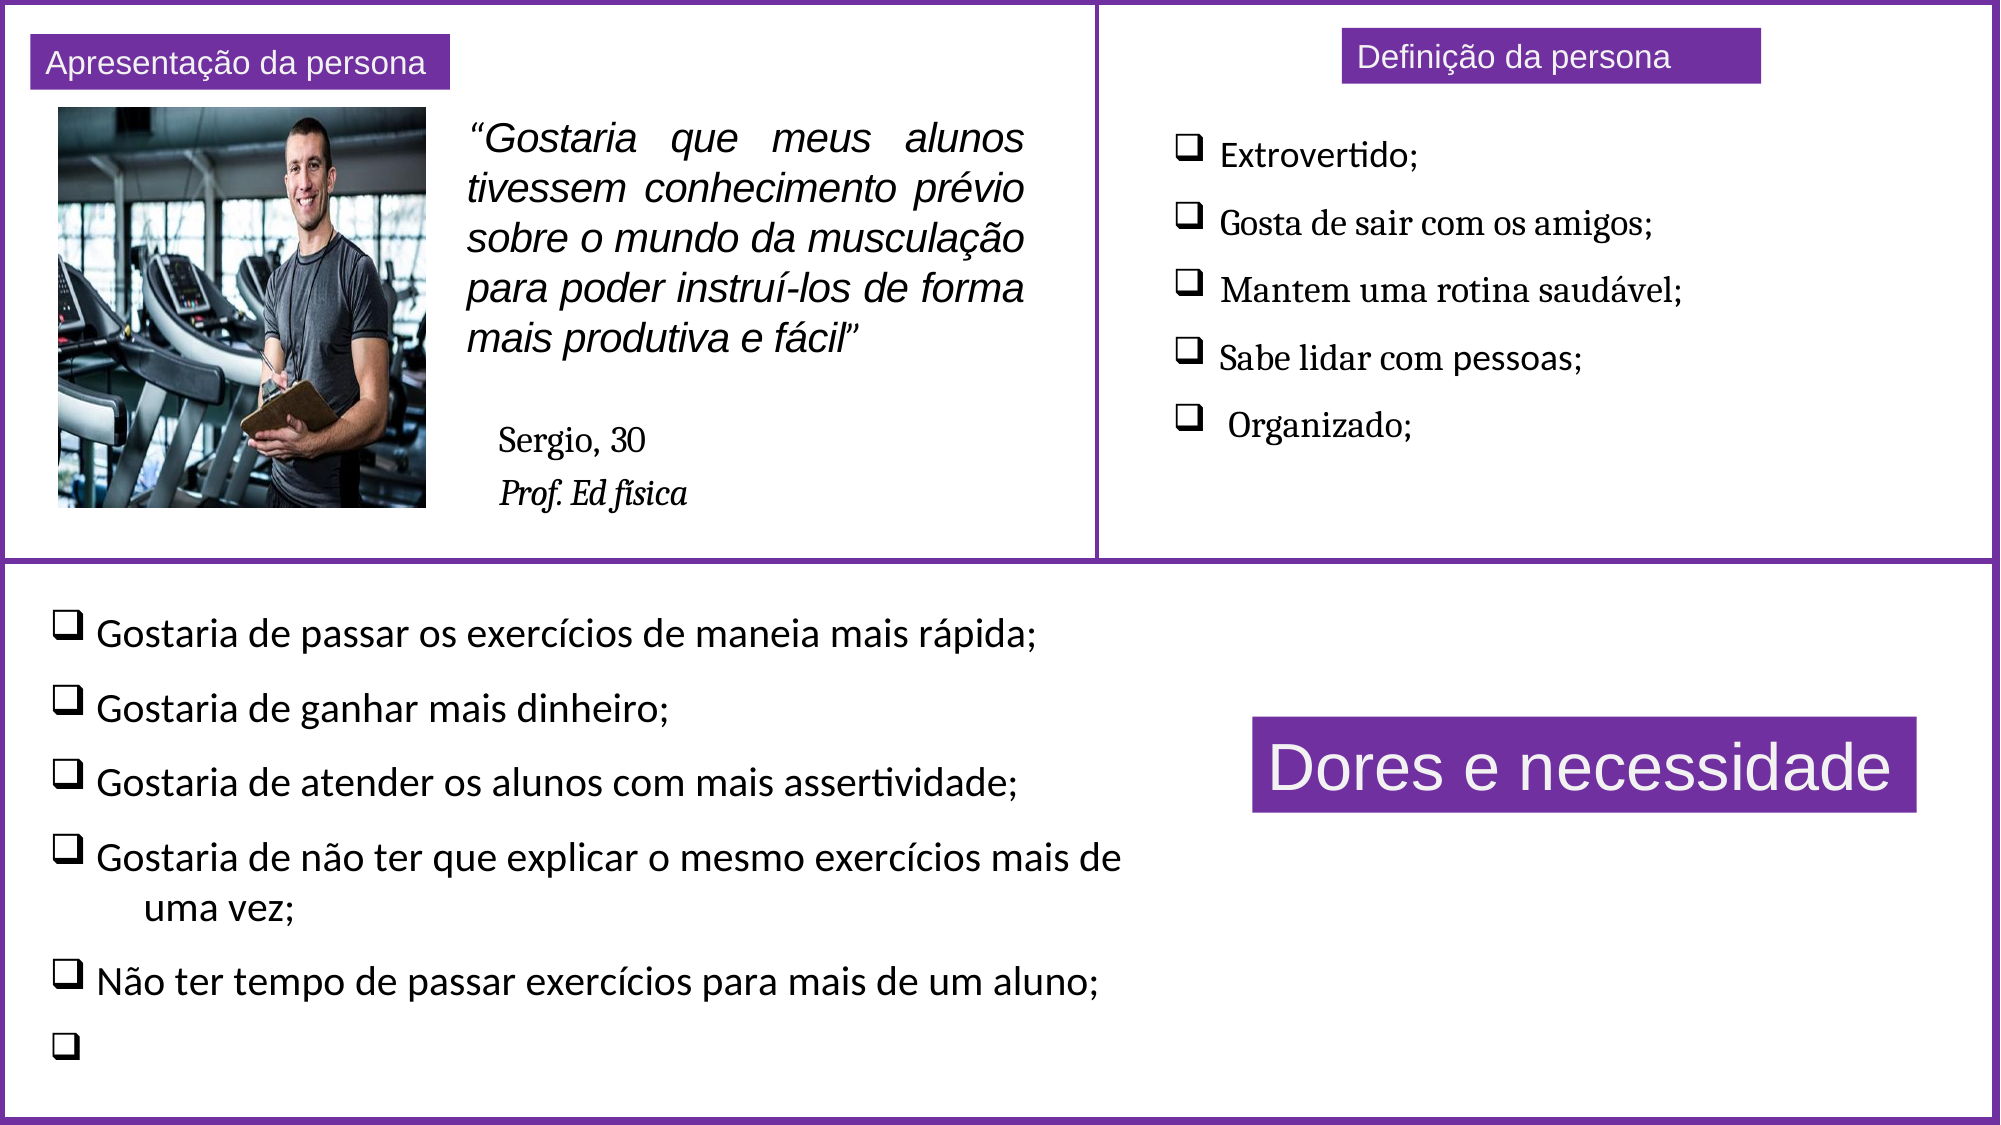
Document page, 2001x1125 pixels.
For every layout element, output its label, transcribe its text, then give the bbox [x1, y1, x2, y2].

text_box Dores e necessidade [1252, 716, 1917, 813]
text_box Apresentação da personaf [0, 0, 1997, 558]
picture [58, 107, 426, 508]
text_box Gostaria de passar os exercícios de maneia mais rápida; Gostaria de ganhar mais dinheiro; Gostaria de atender os alunos com mais assertividade; Gostaria de não ter que explicar o mesmo exercícios mais de uma vez; Não ter tempo de passar exercícios para mais de um aluno; [30, 598, 1215, 1089]
text_box Sergio, 30 Prof. Ed física [482, 407, 974, 522]
text_box “Gostaria que meus alunos tivessem conhecimento prévio sobre o mundo da musculação para poder instruí-los de forma mais produtiva e fácil” [449, 103, 1041, 372]
text_box Definição da persona [1341, 27, 1762, 84]
text_box Apresentação da persona [30, 34, 450, 90]
text_box Extrovertido; Gosta de sair com os amigos; Mantem uma rotina saudável; Sabe lidar com pessoas; Organizado; [1153, 122, 1917, 458]
text_box Apresentação da personaf [0, 564, 1997, 1122]
